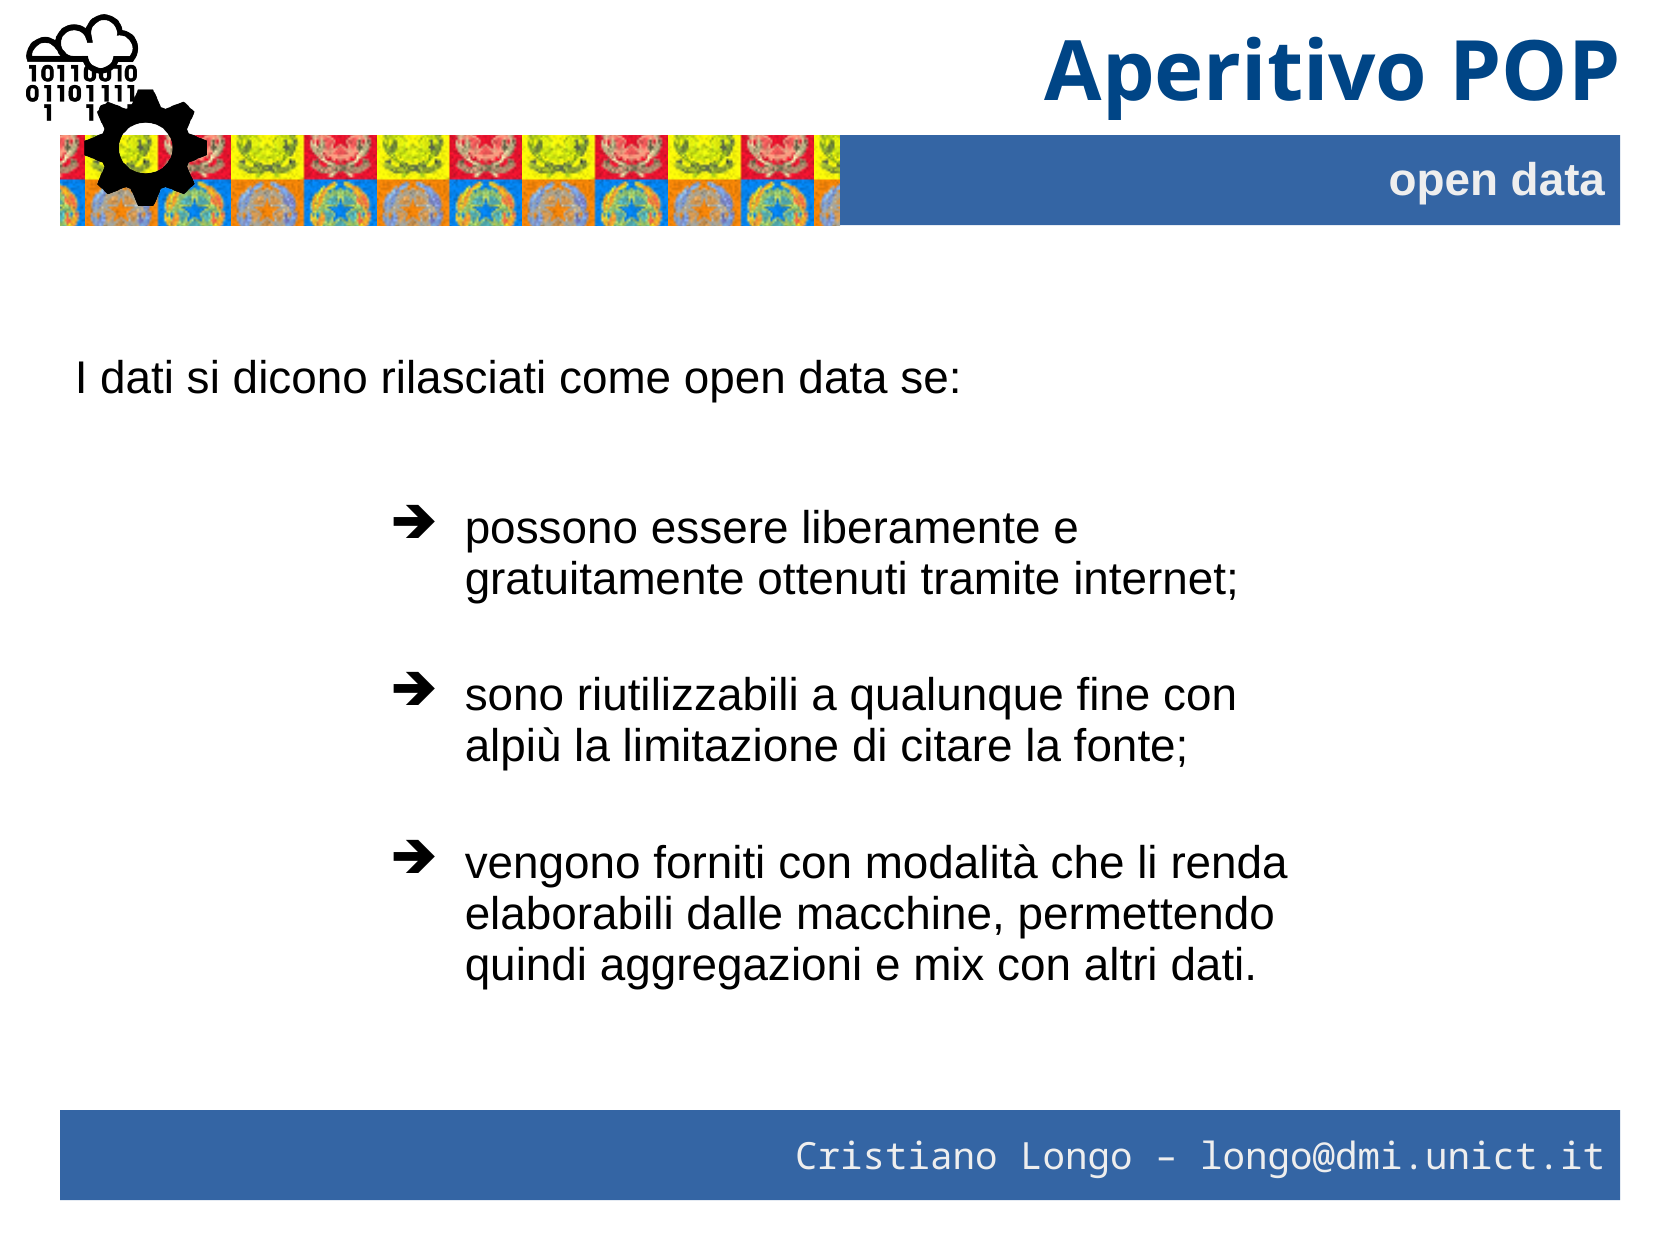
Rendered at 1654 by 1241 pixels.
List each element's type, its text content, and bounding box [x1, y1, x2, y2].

text_box I dati si dicono rilasciati come open data se: [60, 345, 1636, 412]
text_box Cristiano Longo – longo@dmi.unict.it [60, 1110, 1621, 1201]
text_box [60, 135, 840, 226]
text_box open data [840, 135, 1621, 226]
text_box Aperitivo POP [982, 4, 1636, 124]
text_box possono essere liberamente e gratuitamente ottenuti tramite internet; sono riutilizzabili a qualunque fine con alpiù la limitazione di citare la fonte; vengono forniti con modalità che li renda elaborabili dalle macchine, permettendo quindi aggregazioni e mix con altri dati. [375, 494, 1306, 1012]
picture [26, 14, 207, 206]
